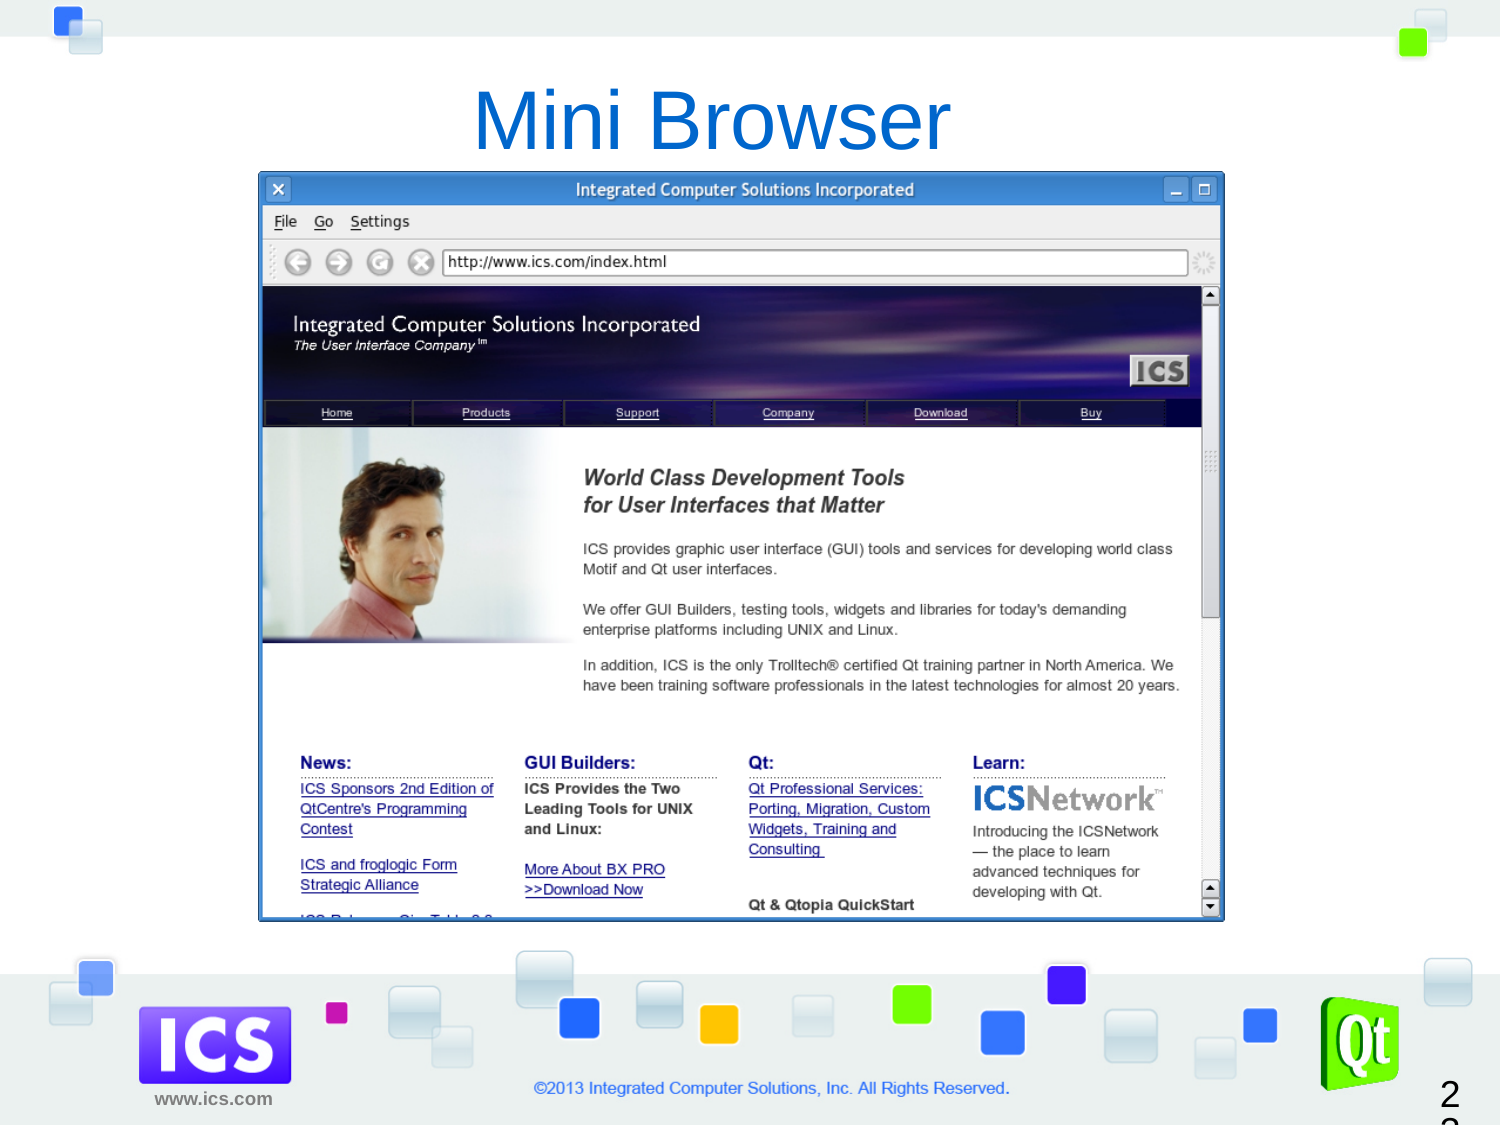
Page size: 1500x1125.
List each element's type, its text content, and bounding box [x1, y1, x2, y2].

picture [258, 171, 1225, 922]
title Mini Browser [37, 37, 1388, 211]
picture [1444, 1121, 1454, 1125]
picture [0, 950, 1500, 1125]
picture [0, 0, 1500, 62]
